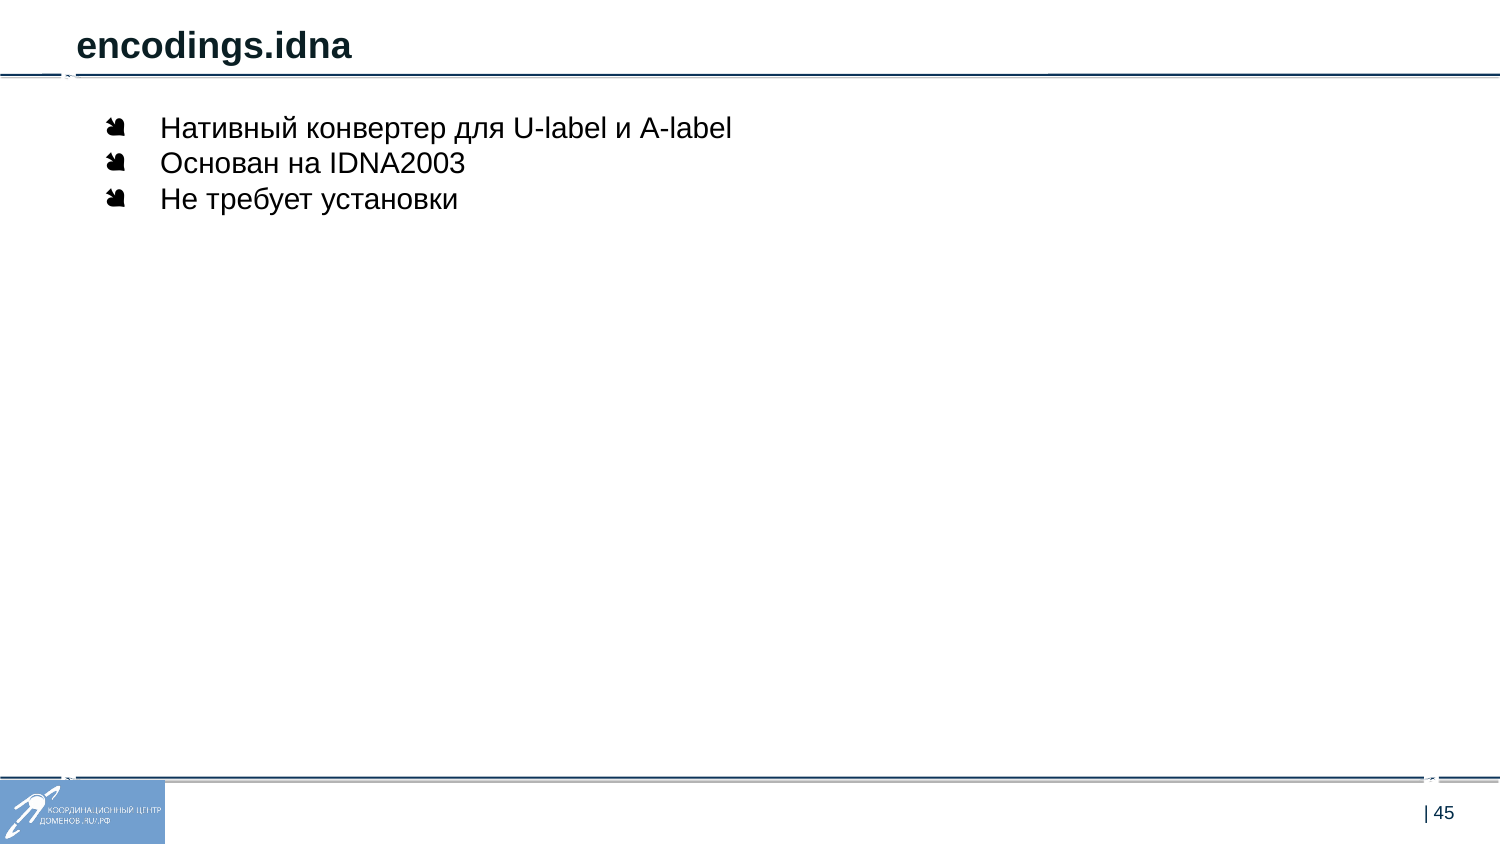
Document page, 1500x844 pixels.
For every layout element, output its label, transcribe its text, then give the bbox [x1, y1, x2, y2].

list Нативный конвертер для U-label и A-label Основан на IDNA2003 Не требует установки [70, 93, 1368, 656]
picture [0, 779, 166, 844]
title encodings.idna [61, 5, 1376, 62]
